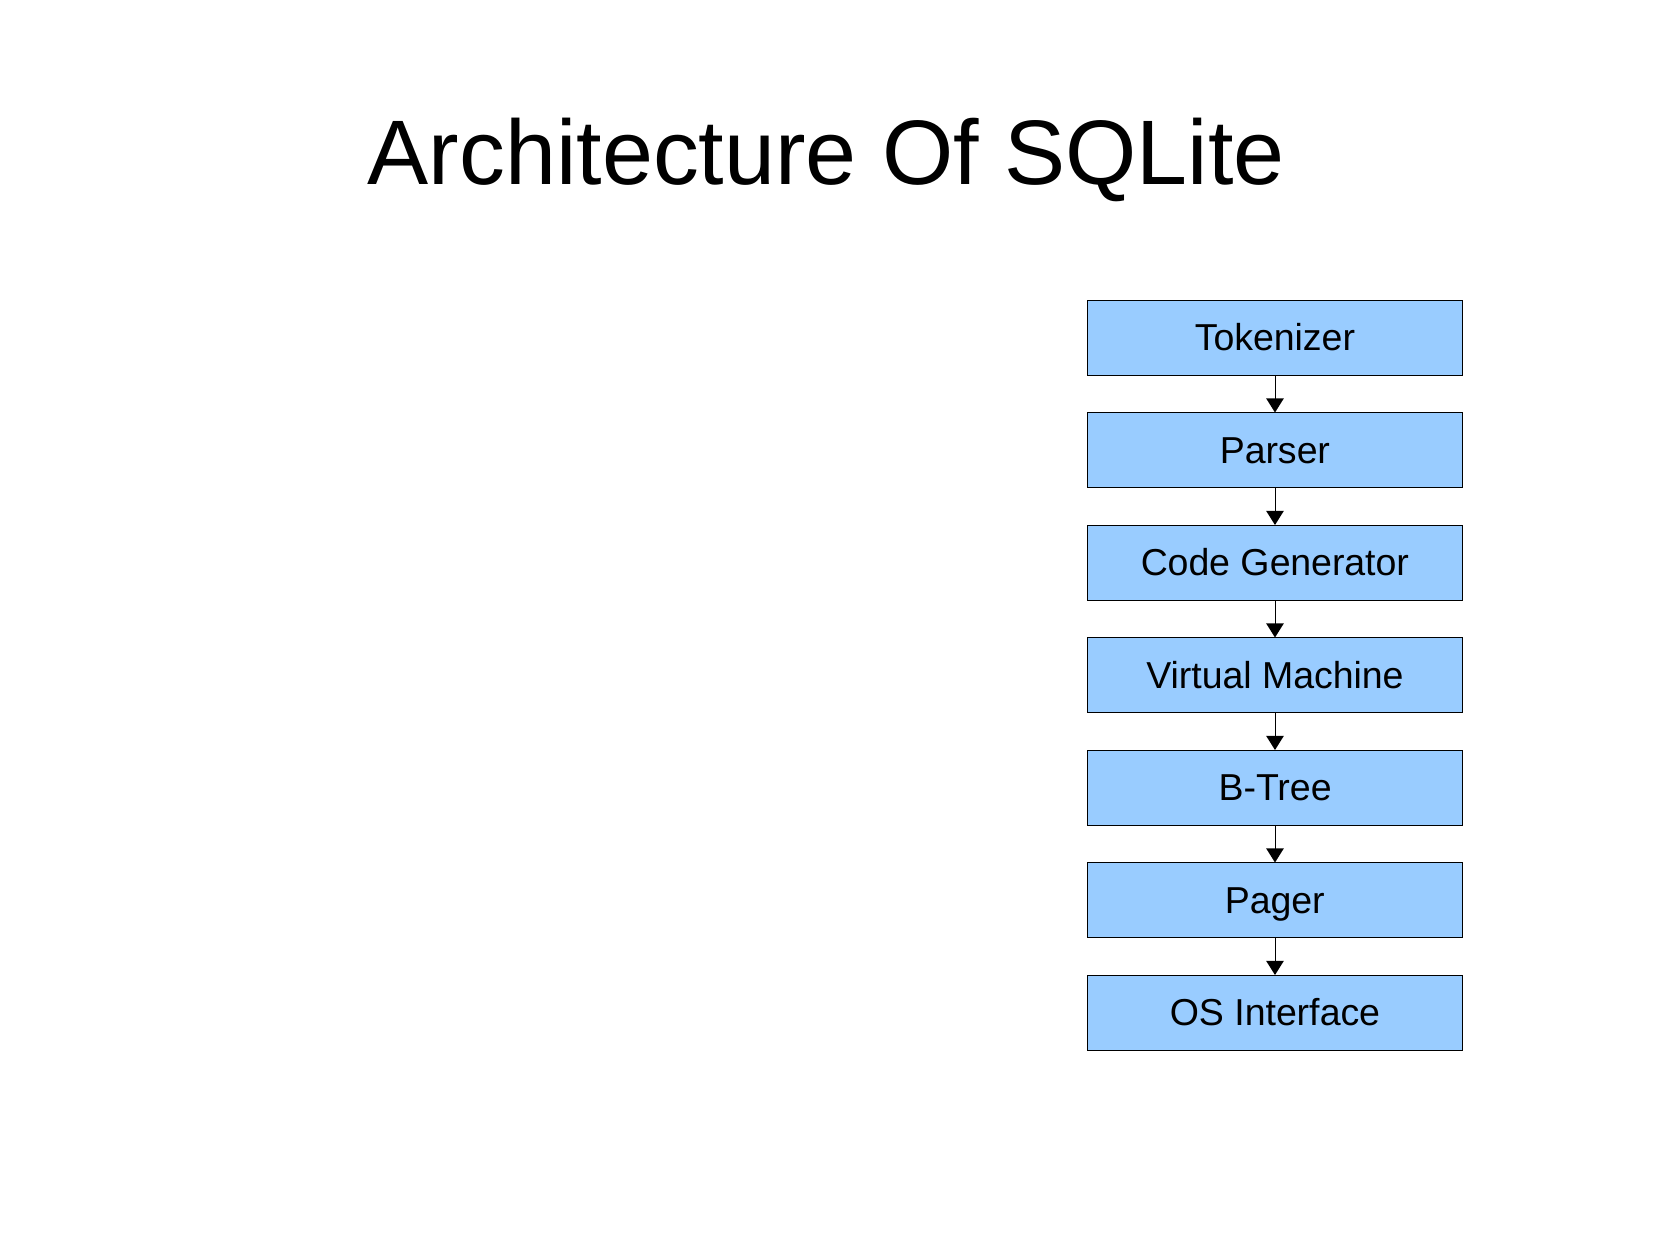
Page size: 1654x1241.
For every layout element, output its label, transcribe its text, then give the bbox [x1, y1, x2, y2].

text_box Parser [1087, 412, 1463, 488]
text_box Tokenizer [1087, 300, 1463, 376]
title Architecture Of SQLite [82, 56, 1571, 250]
text_box OS Interface [1087, 975, 1463, 1051]
text_box Virtual Machine [1087, 637, 1463, 713]
text_box Code Generator [1087, 525, 1463, 601]
text_box B-Tree [1087, 750, 1463, 826]
text_box Pager [1087, 862, 1463, 938]
